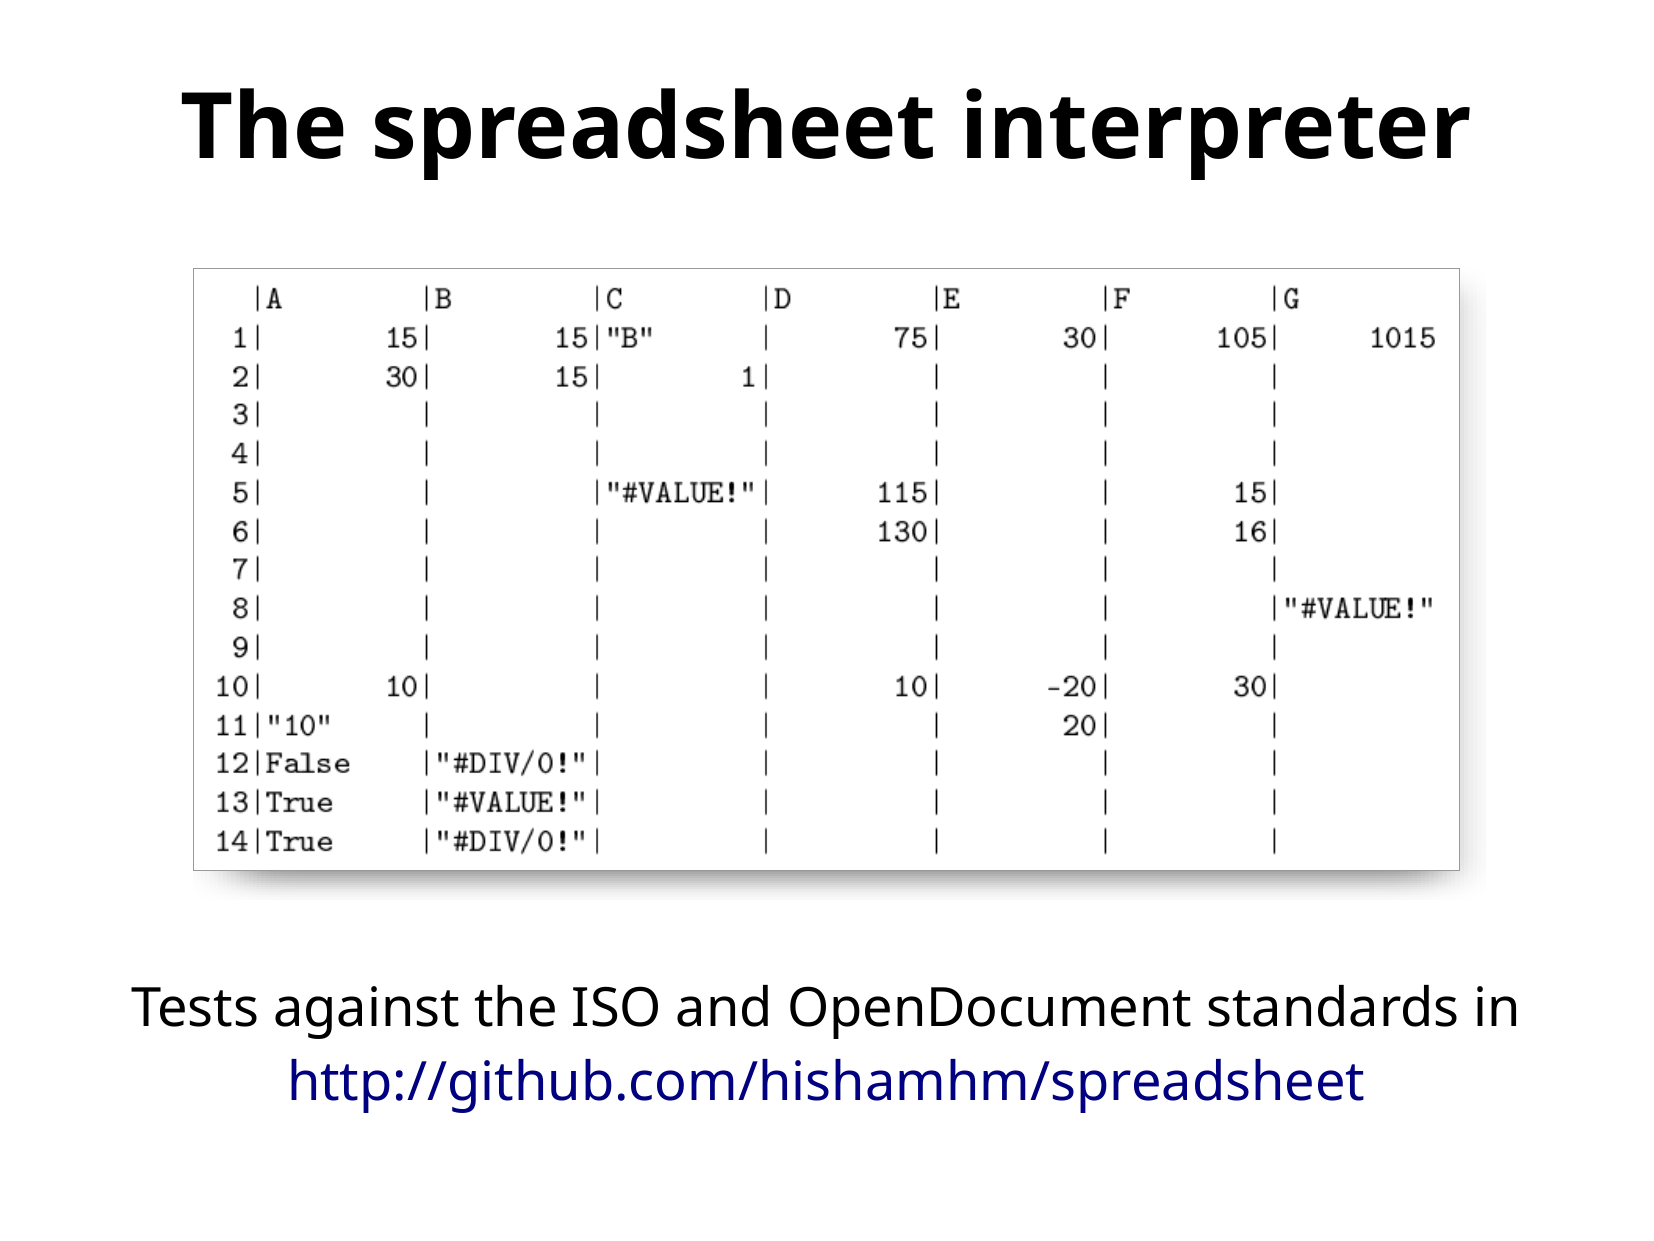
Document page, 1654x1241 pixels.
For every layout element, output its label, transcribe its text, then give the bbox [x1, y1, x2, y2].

title The spreadsheet interpreter [82, 19, 1571, 227]
picture [193, 268, 1486, 901]
text_box Tests against the ISO and OpenDocument standards in http://github.com/hishamhm/spreadsheet [106, 945, 1547, 1141]
